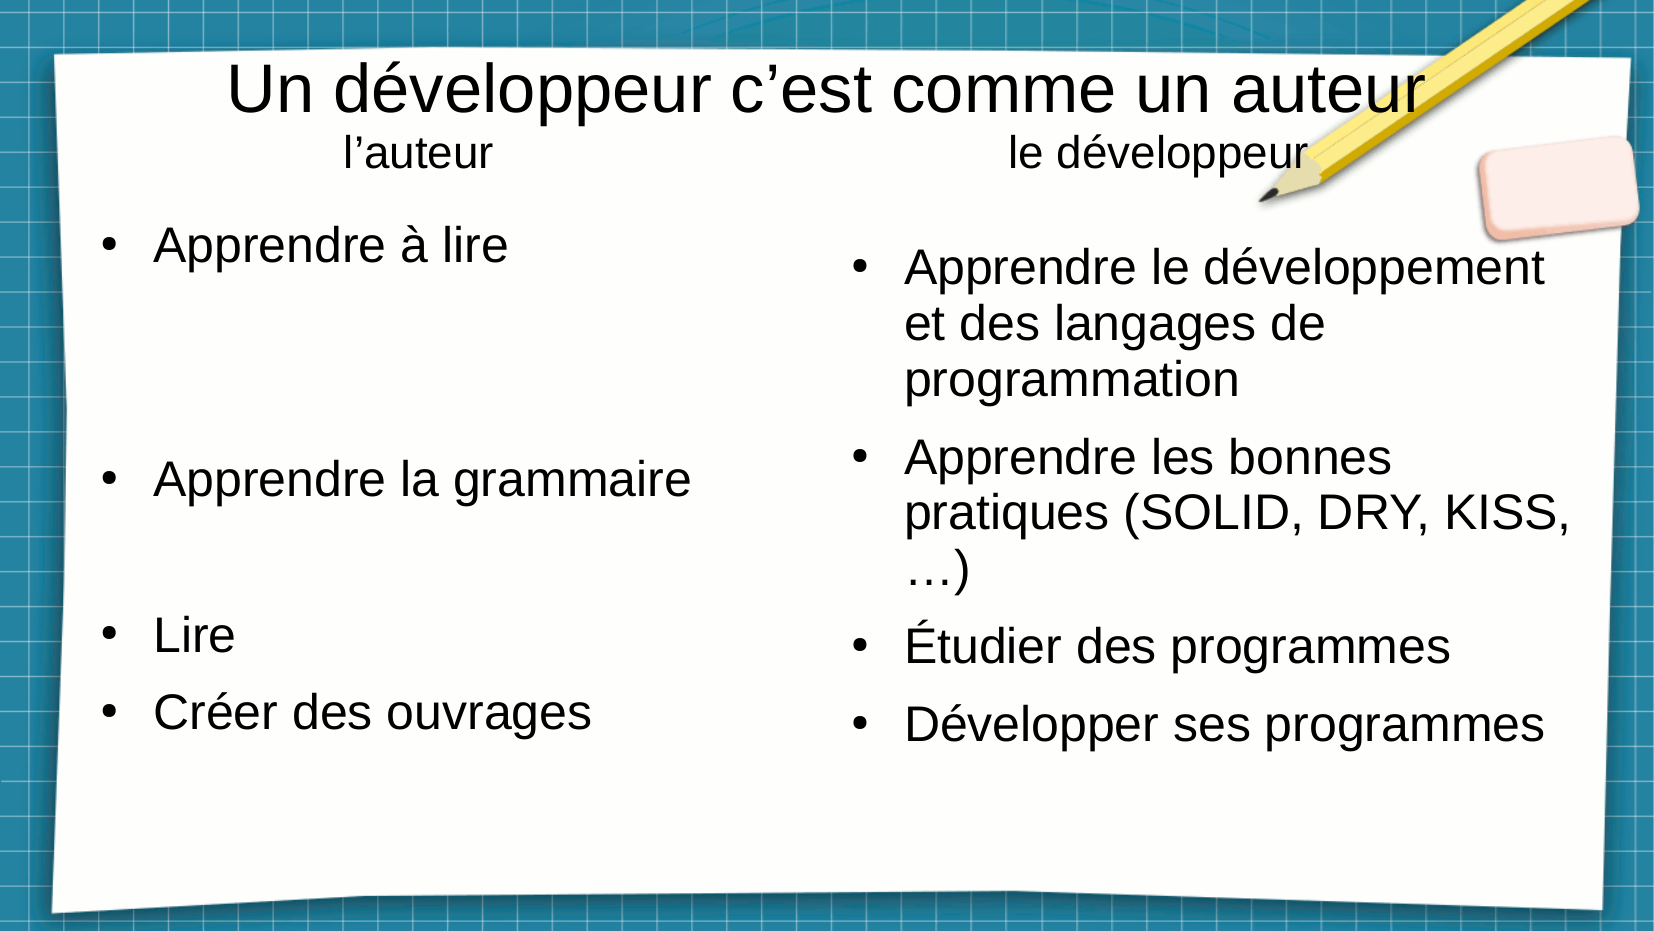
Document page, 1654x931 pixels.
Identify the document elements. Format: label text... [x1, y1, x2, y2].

title Un développeur c’est comme un auteur l’auteur le développeur [82, 37, 1571, 193]
picture [0, 0, 1654, 931]
list Apprendre à lire Apprendre la grammaire Lire Créer des ouvrages [82, 217, 823, 758]
list Apprendre le développement et des langages de programmation Apprendre les bonnes pratiques (SOLID, DRY, KISS, …) Étudier des programmes Développer ses programmes [833, 239, 1573, 779]
